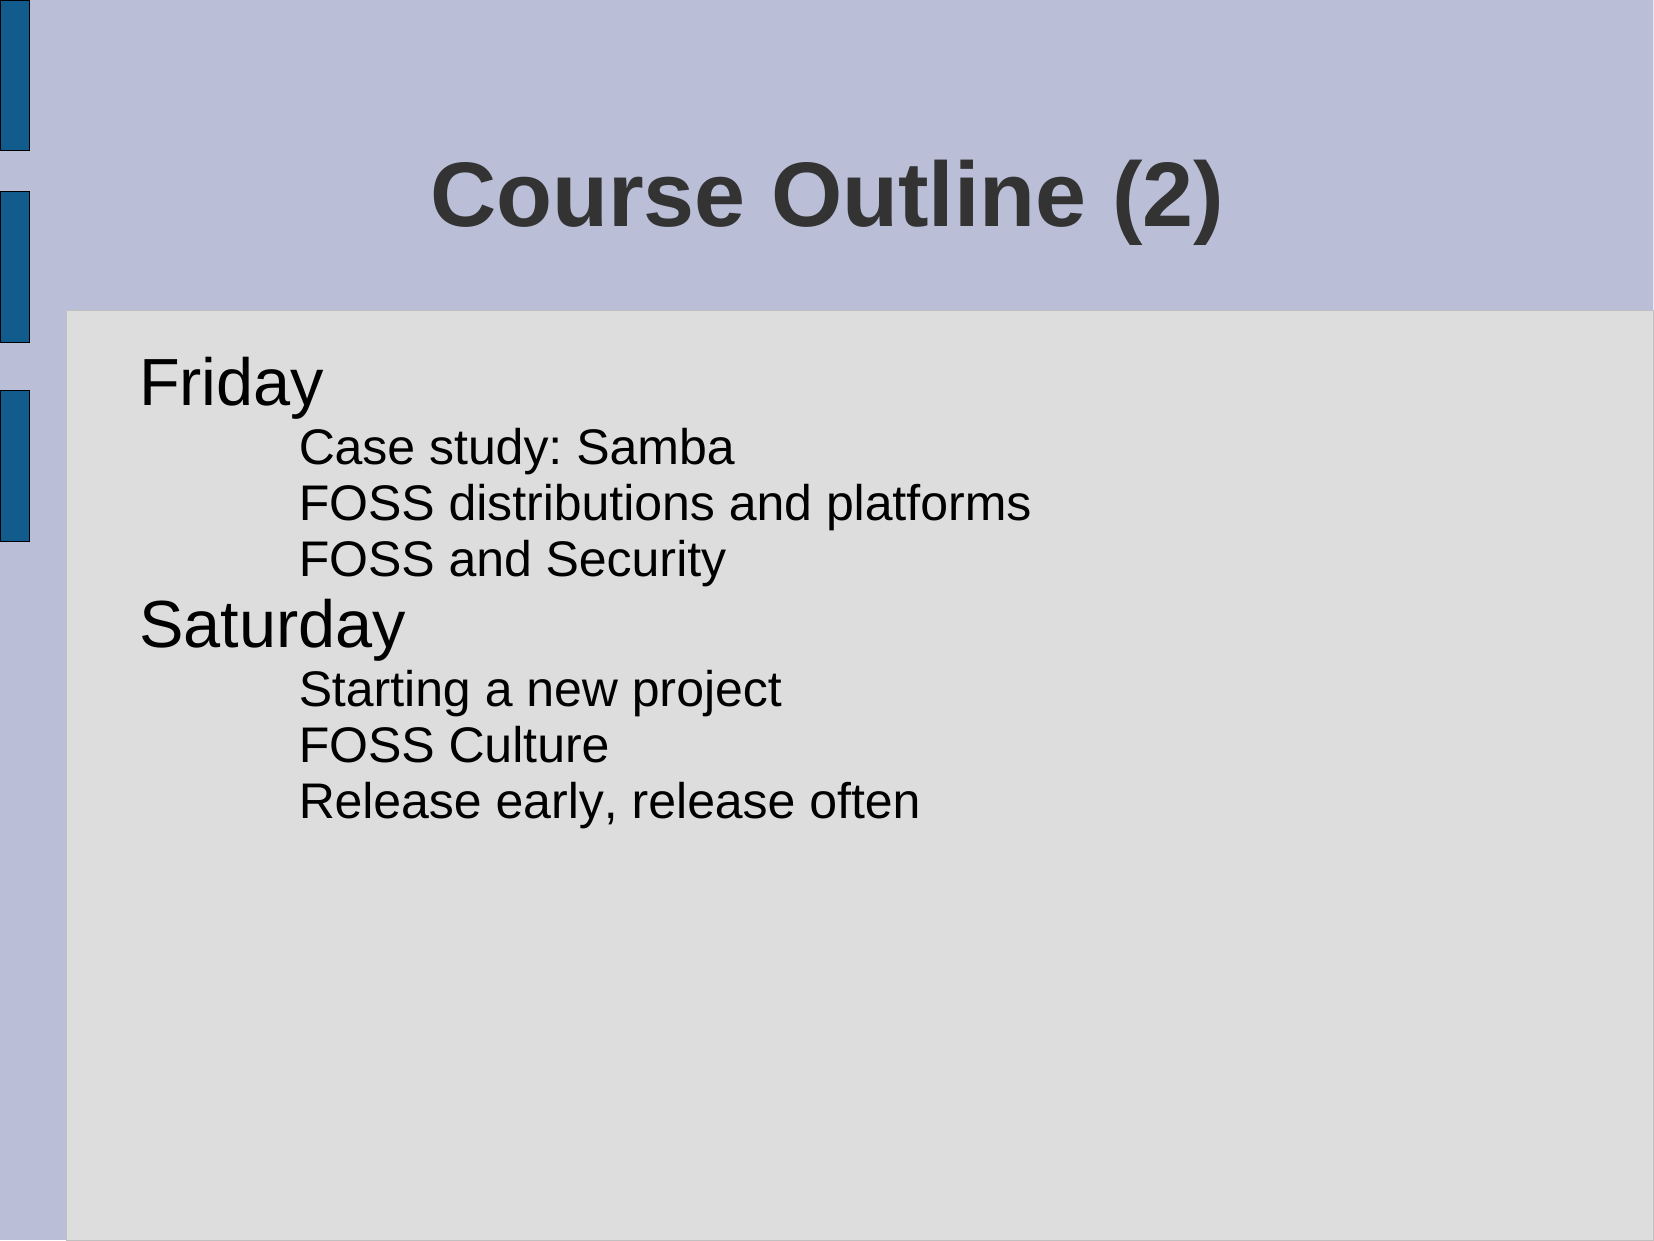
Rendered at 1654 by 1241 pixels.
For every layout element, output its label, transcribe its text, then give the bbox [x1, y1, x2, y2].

list Friday Case study: Samba FOSS distributions and platforms FOSS and Security Saturday Starting a new project FOSS Culture Release early, release often [121, 344, 1534, 1112]
title Course Outline (2) [121, 98, 1534, 291]
